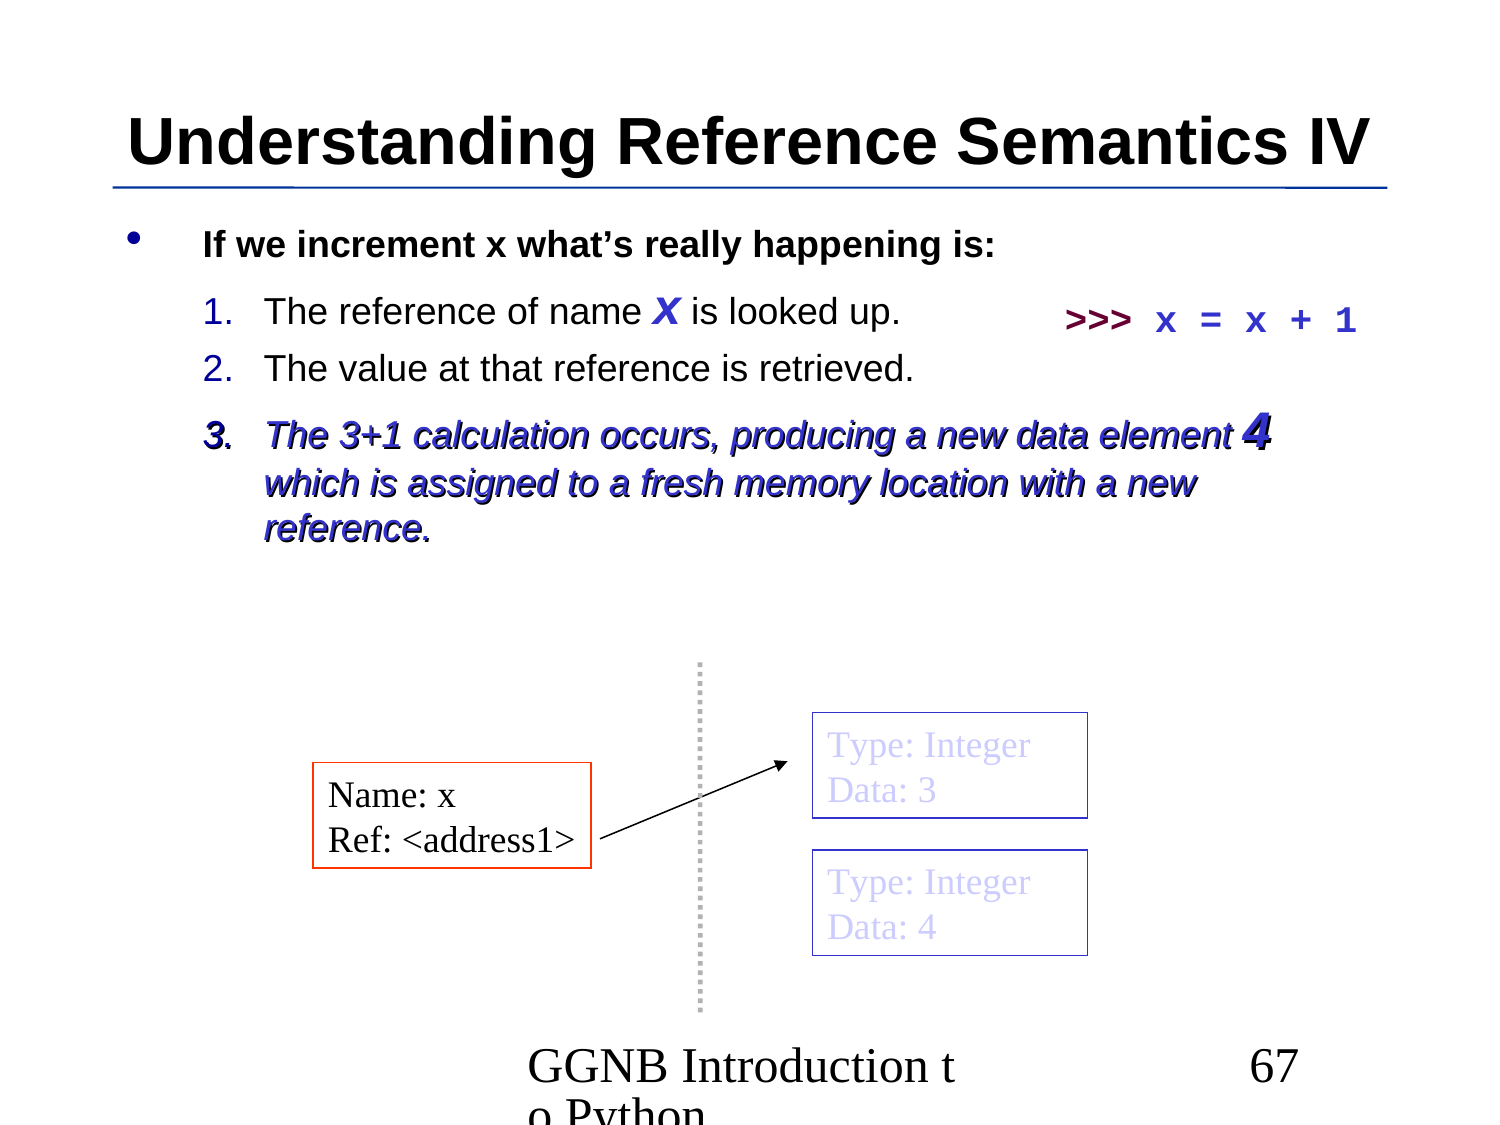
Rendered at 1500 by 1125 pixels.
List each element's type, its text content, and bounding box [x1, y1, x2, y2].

text_box Type: Integer Data: 3 [812, 712, 1088, 818]
text_box Type: Integer Data: 4 [812, 849, 1088, 956]
text_box >>> x = x + 1 [975, 287, 1438, 417]
list If we increment x what’s really happening is: The reference of name x is looked up. The value at that reference is retrieved. The 3+1 calculation occurs, producing a new data element 4 which is assigned to a fresh memory location with a new reference. [112, 212, 1388, 1026]
text_box Name: x Ref: <address1> [313, 762, 591, 868]
title Understanding Reference Semantics IV [112, 49, 1411, 225]
